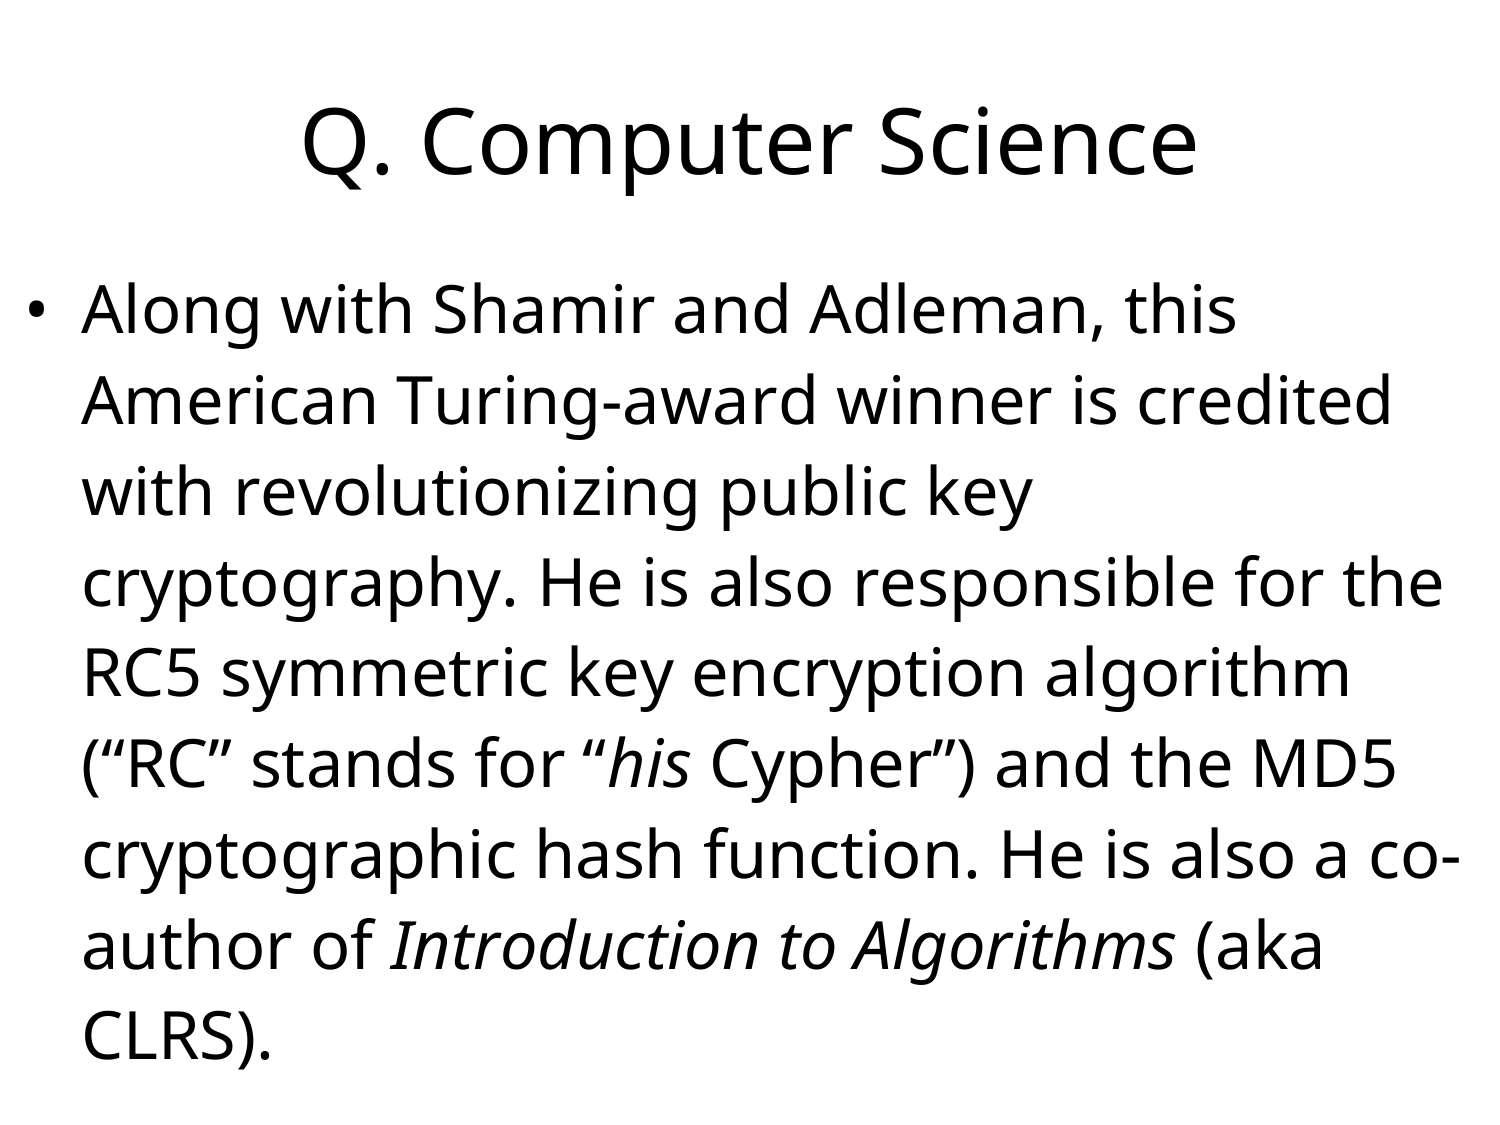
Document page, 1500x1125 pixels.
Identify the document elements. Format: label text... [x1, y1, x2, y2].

title Q. Computer Science [24, 45, 1476, 233]
list Along with Shamir and Adleman, this American Turing-award winner is credited with revolutionizing public key cryptography. He is also responsible for the RC5 symmetric key encryption algorithm (“RC” stands for “his Cypher”) and the MD5 cryptographic hash function. He is also a co-author of Introduction to Algorithms (aka CLRS). [24, 262, 1476, 1101]
